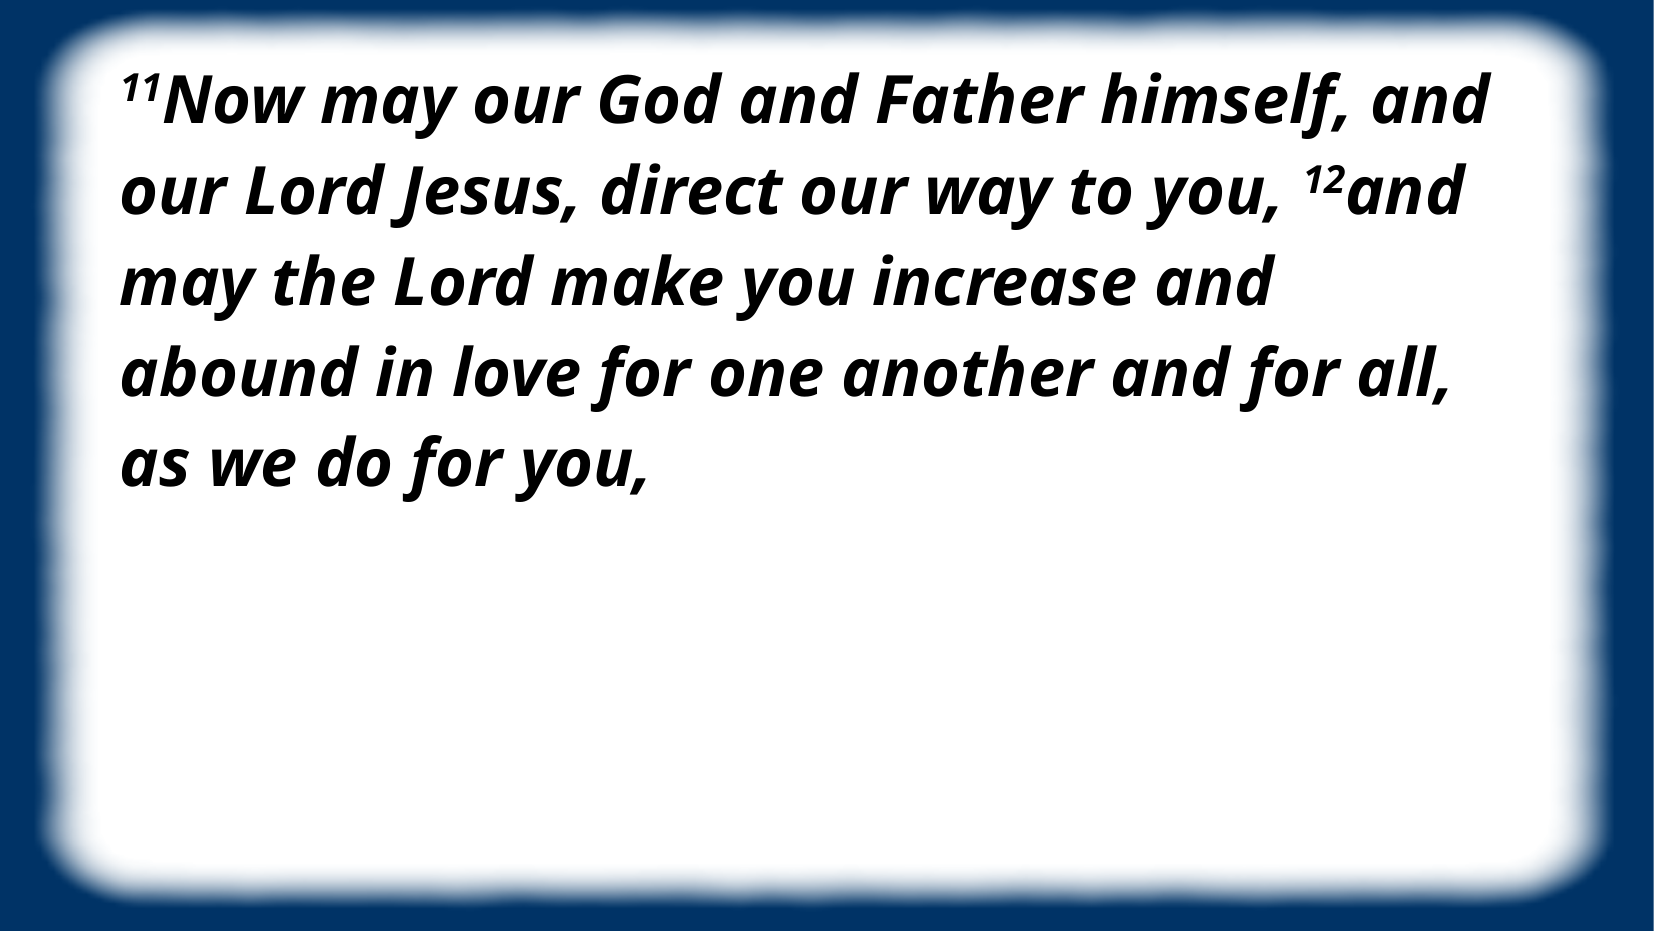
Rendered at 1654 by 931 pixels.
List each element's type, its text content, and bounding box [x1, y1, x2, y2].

text_box 11Now may our God and Father himself, and our Lord Jesus, direct our way to you, 12and may the Lord make you increase and abound in love for one another and for all, as we do for you, [105, 45, 1546, 511]
picture [0, 0, 1654, 931]
